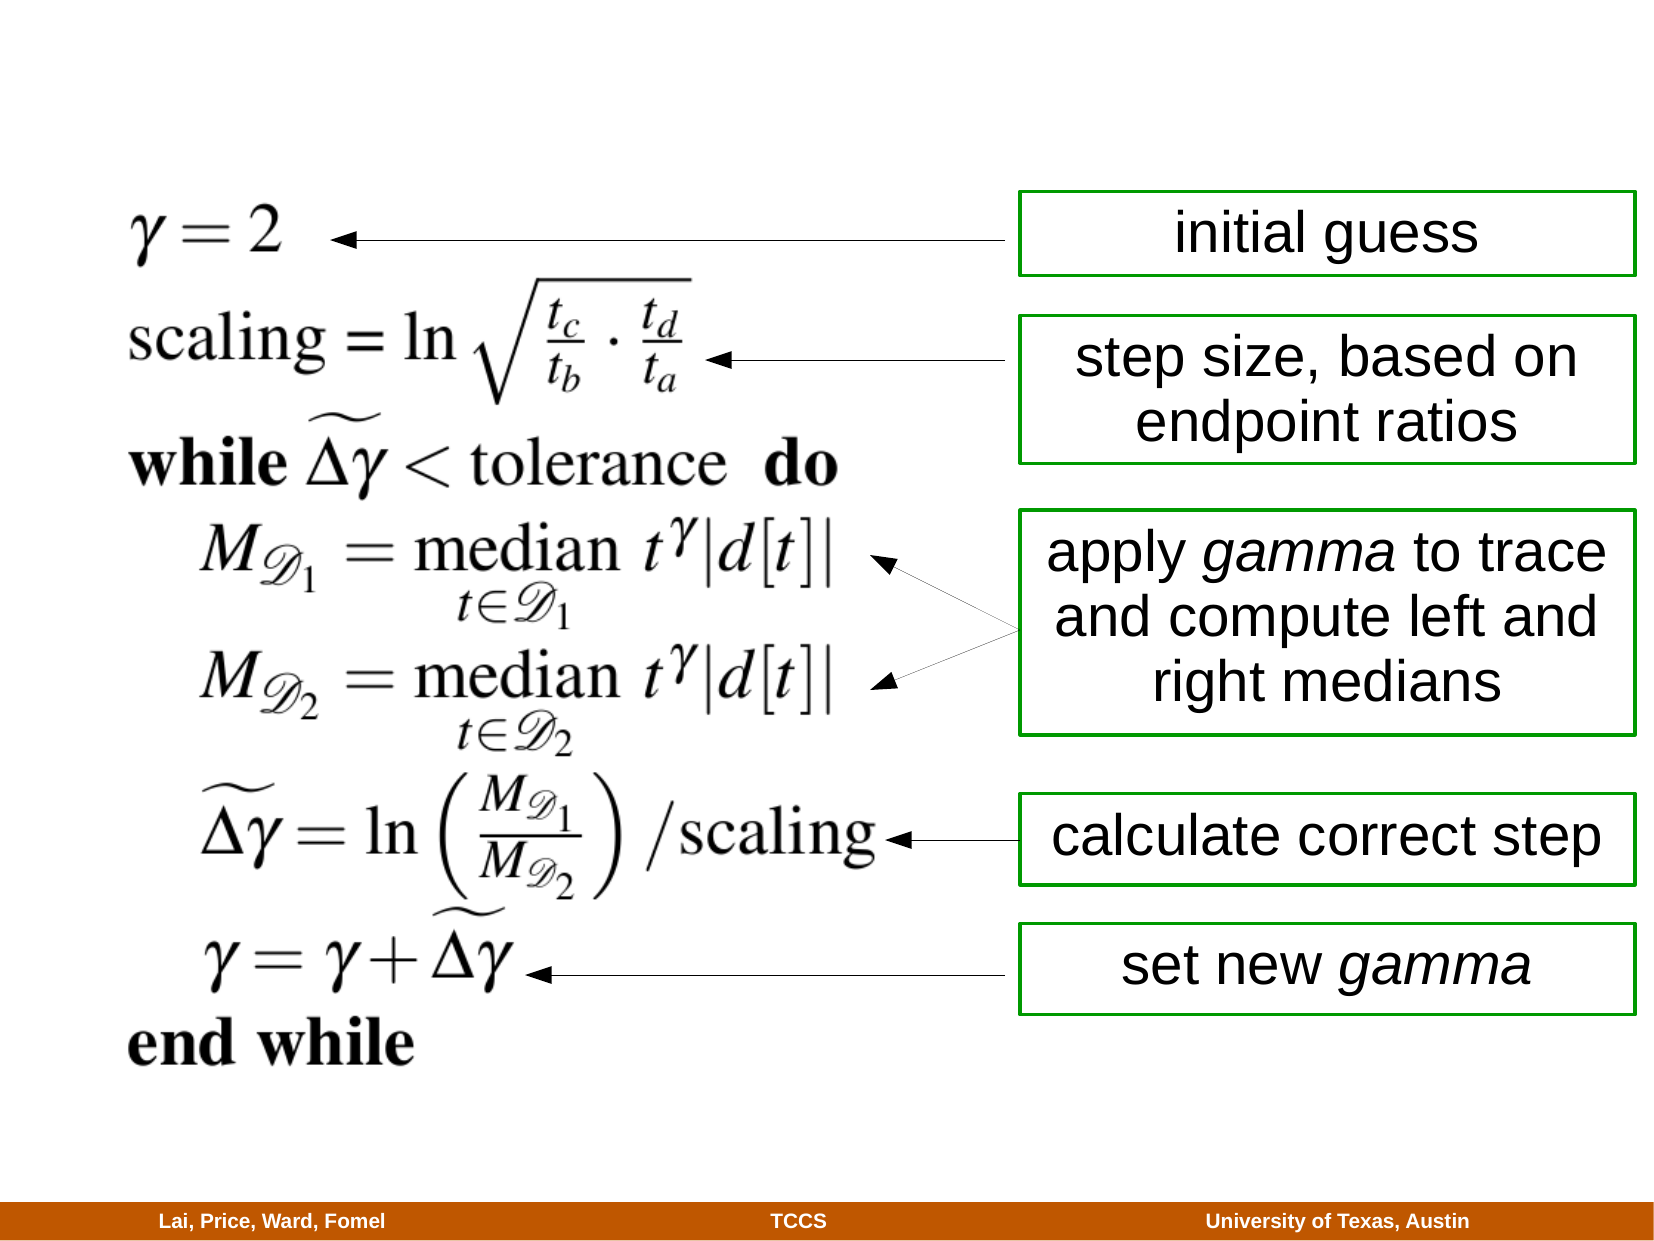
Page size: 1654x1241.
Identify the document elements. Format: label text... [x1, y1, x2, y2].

text_box initial guess [1020, 191, 1636, 276]
text_box set new gamma [1020, 923, 1636, 1015]
text_box apply gamma to trace and compute left and right medians [1020, 510, 1636, 736]
text_box step size, based on endpoint ratios [1020, 315, 1636, 464]
text_box calculate correct step [1020, 793, 1636, 886]
picture [93, 197, 913, 1087]
